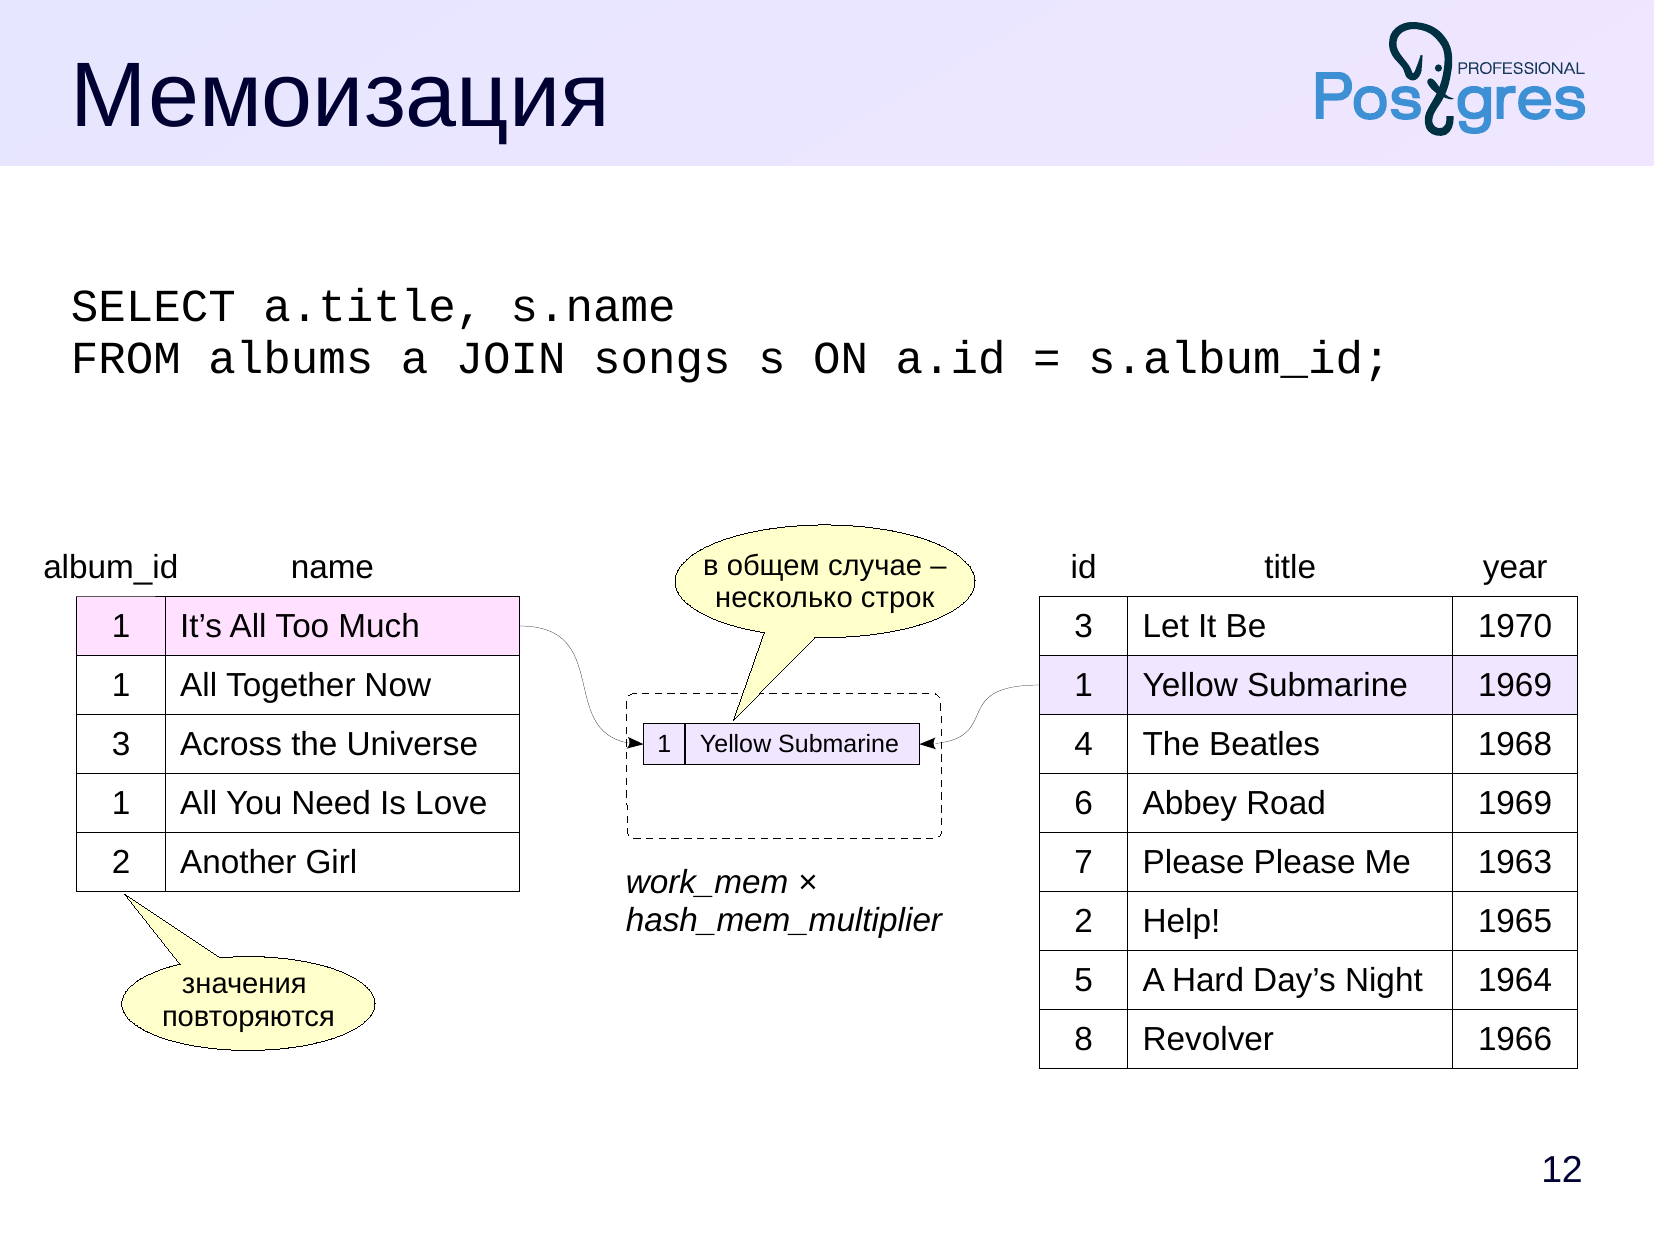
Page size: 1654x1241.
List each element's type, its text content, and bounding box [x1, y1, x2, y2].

text_box album_id [66, 537, 156, 597]
text_box Abbey Road [1127, 774, 1452, 832]
text_box The Beatles [1127, 714, 1452, 774]
title Мемоизация [70, 43, 1261, 151]
list SELECT a.title, s.name FROM albums a JOIN songs s ON a.id = s.album_id; [70, 283, 1583, 1141]
text_box 2 [76, 832, 165, 892]
text_box 4 [1039, 714, 1127, 774]
text_box Yellow Submarine [685, 723, 920, 765]
text_box Help! [1127, 892, 1452, 950]
text_box Please Please Me [1127, 832, 1452, 892]
text_box 3 [76, 714, 165, 773]
text_box 1 [76, 773, 165, 832]
text_box 2 [1039, 892, 1127, 950]
text_box A Hard Day’s Night [1127, 950, 1452, 1010]
text_box All You Need Is Love [165, 773, 520, 832]
text_box 6 [1039, 774, 1127, 832]
text_box id [1039, 537, 1128, 596]
text_box 1970 [1452, 596, 1578, 656]
text_box значения повторяются [121, 894, 376, 1051]
text_box work_mem × hash_mem_multiplier [611, 856, 992, 946]
text_box 1 [76, 596, 165, 655]
text_box 1 [1039, 656, 1127, 714]
text_box Revolver [1127, 1010, 1452, 1069]
text_box [626, 693, 942, 839]
text_box 8 [1039, 1010, 1127, 1069]
text_box year [1452, 537, 1578, 596]
text_box 1969 [1452, 656, 1578, 714]
text_box 5 [1039, 950, 1127, 1010]
text_box в общем случае – несколько строк [675, 524, 976, 721]
text_box 1969 [1452, 774, 1578, 832]
text_box 1 [643, 723, 685, 765]
text_box Across the Universe [165, 714, 520, 773]
text_box All Together Now [165, 655, 520, 714]
text_box 1 [76, 655, 165, 714]
text_box Let It Be [1127, 596, 1452, 656]
text_box title [1128, 537, 1452, 596]
text_box 7 [1039, 832, 1127, 892]
text_box Another Girl [165, 832, 520, 892]
text_box 1965 [1452, 892, 1578, 950]
text_box Yellow Submarine [1127, 656, 1452, 714]
text_box 1968 [1452, 714, 1578, 774]
text_box 1963 [1452, 832, 1578, 892]
text_box 1966 [1452, 1010, 1578, 1069]
text_box 3 [1039, 596, 1127, 656]
text_box 1964 [1452, 950, 1578, 1010]
text_box It’s All Too Much [165, 596, 520, 655]
text_box name [156, 537, 510, 596]
